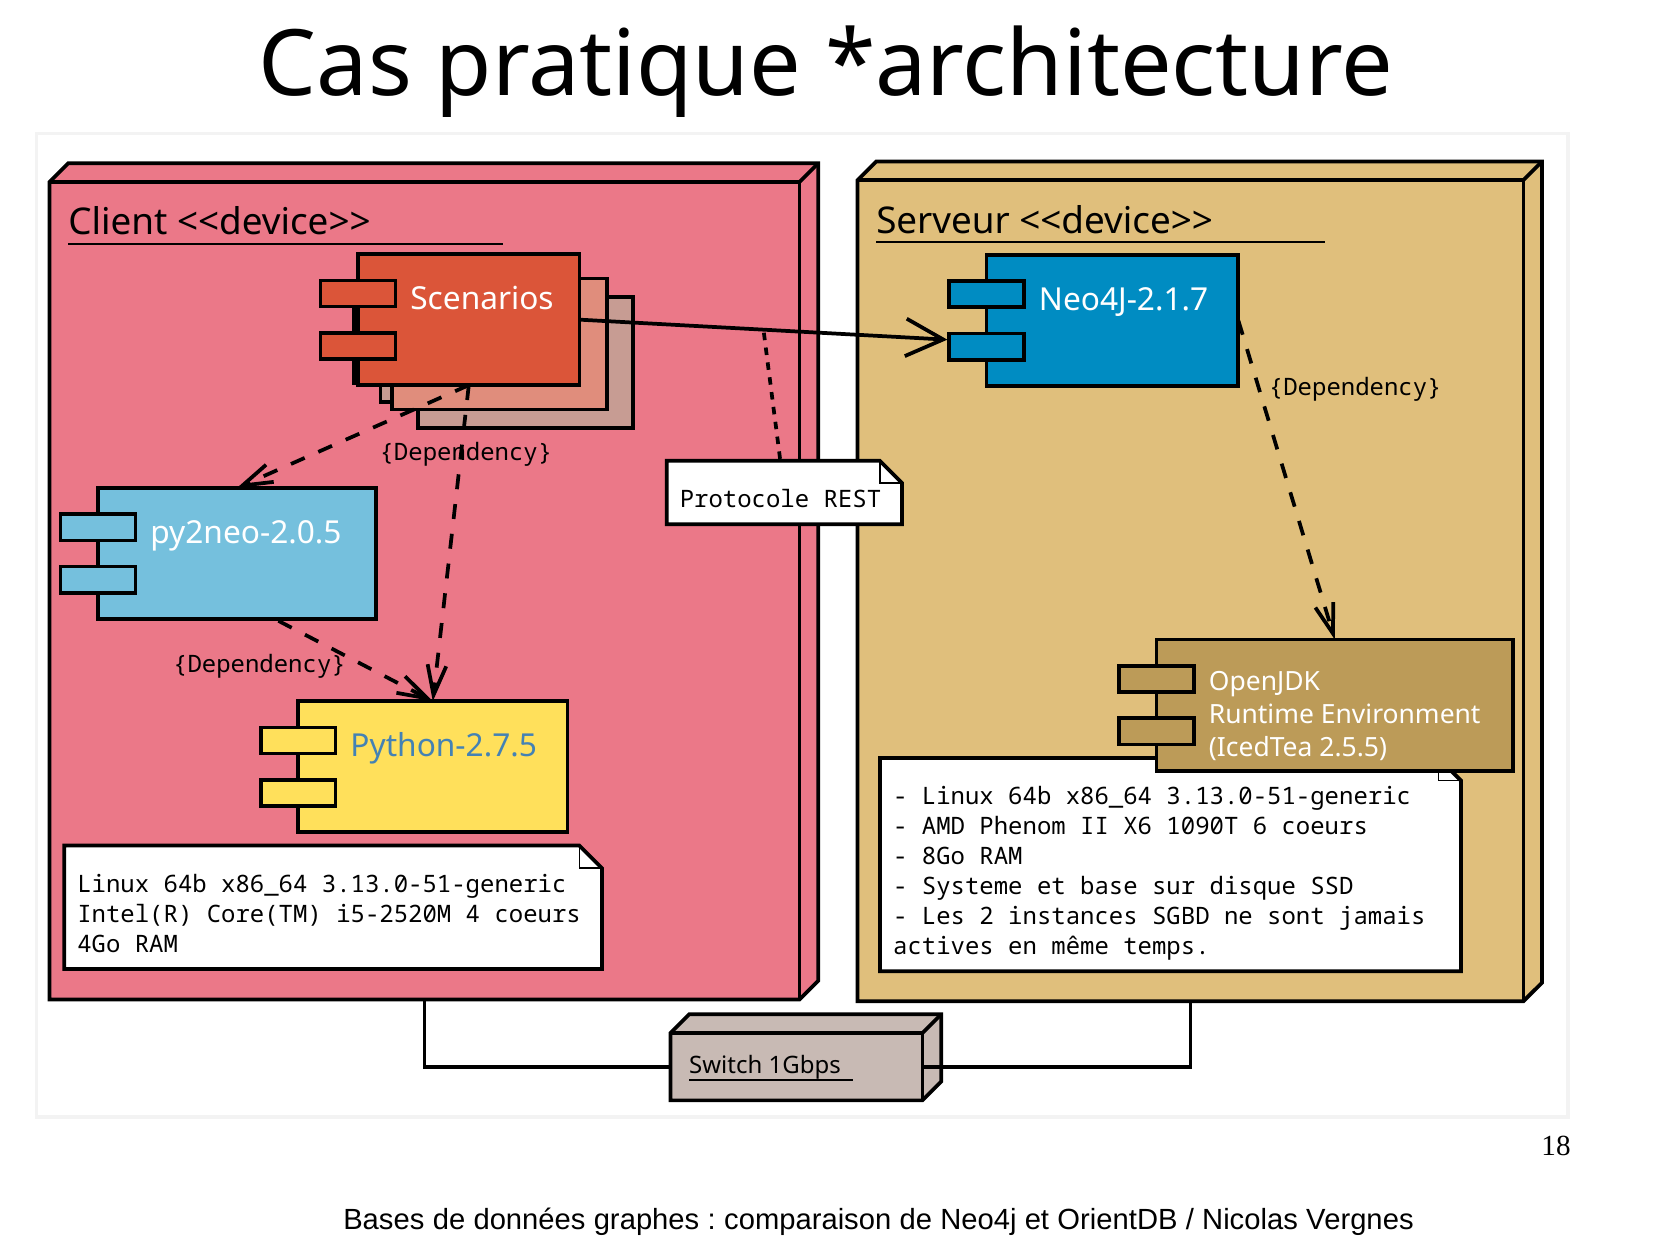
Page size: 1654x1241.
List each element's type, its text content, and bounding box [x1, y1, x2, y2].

title Cas pratique *architecture [82, 6, 1571, 56]
picture [31, 56, 1572, 1120]
text_box Bases de données graphes : comparaison de Neo4j et OrientDB / Nicolas Vergnes [328, 1195, 1432, 1241]
